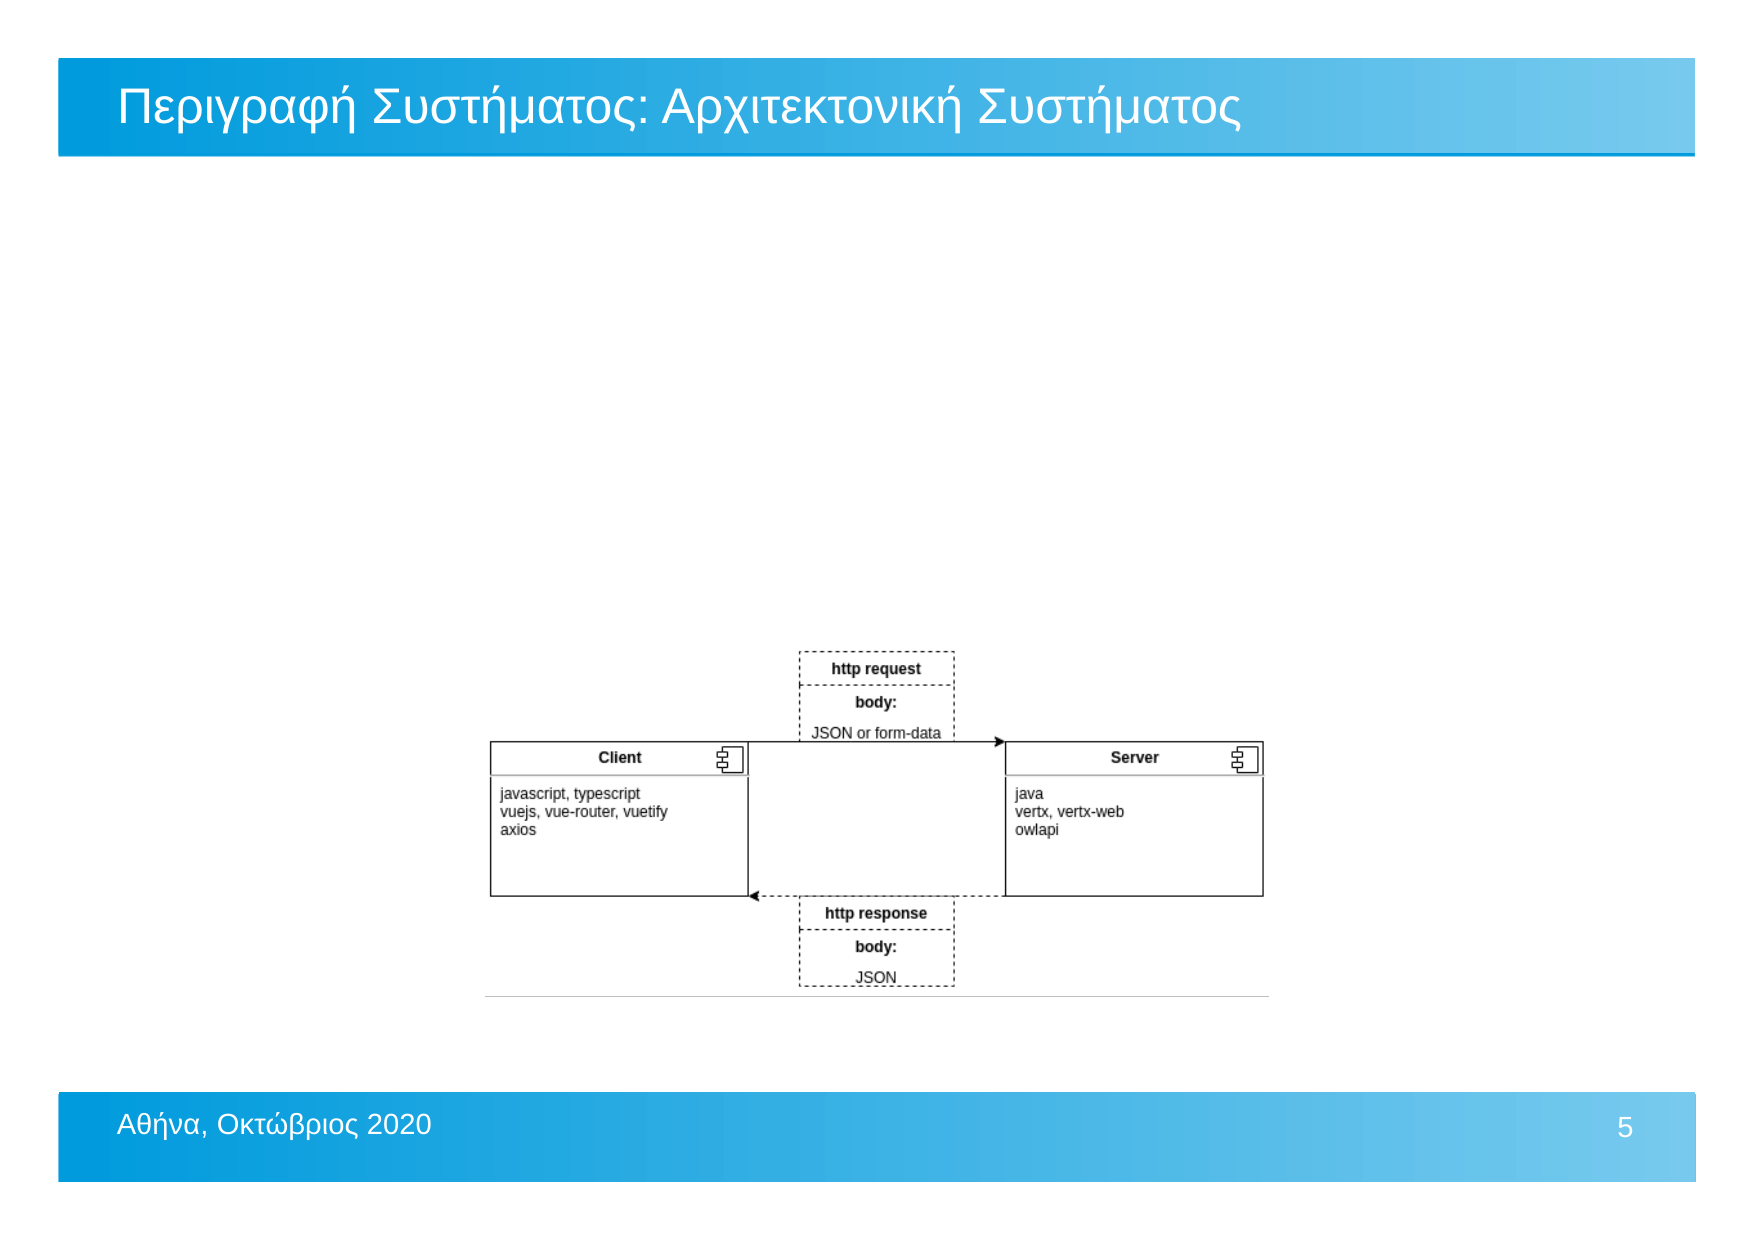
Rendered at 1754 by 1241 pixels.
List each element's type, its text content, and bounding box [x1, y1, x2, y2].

title Περιγραφή Συστήματος: Αρχιτεκτονική Συστήματος [116, 58, 1637, 154]
picture [485, 646, 1269, 997]
